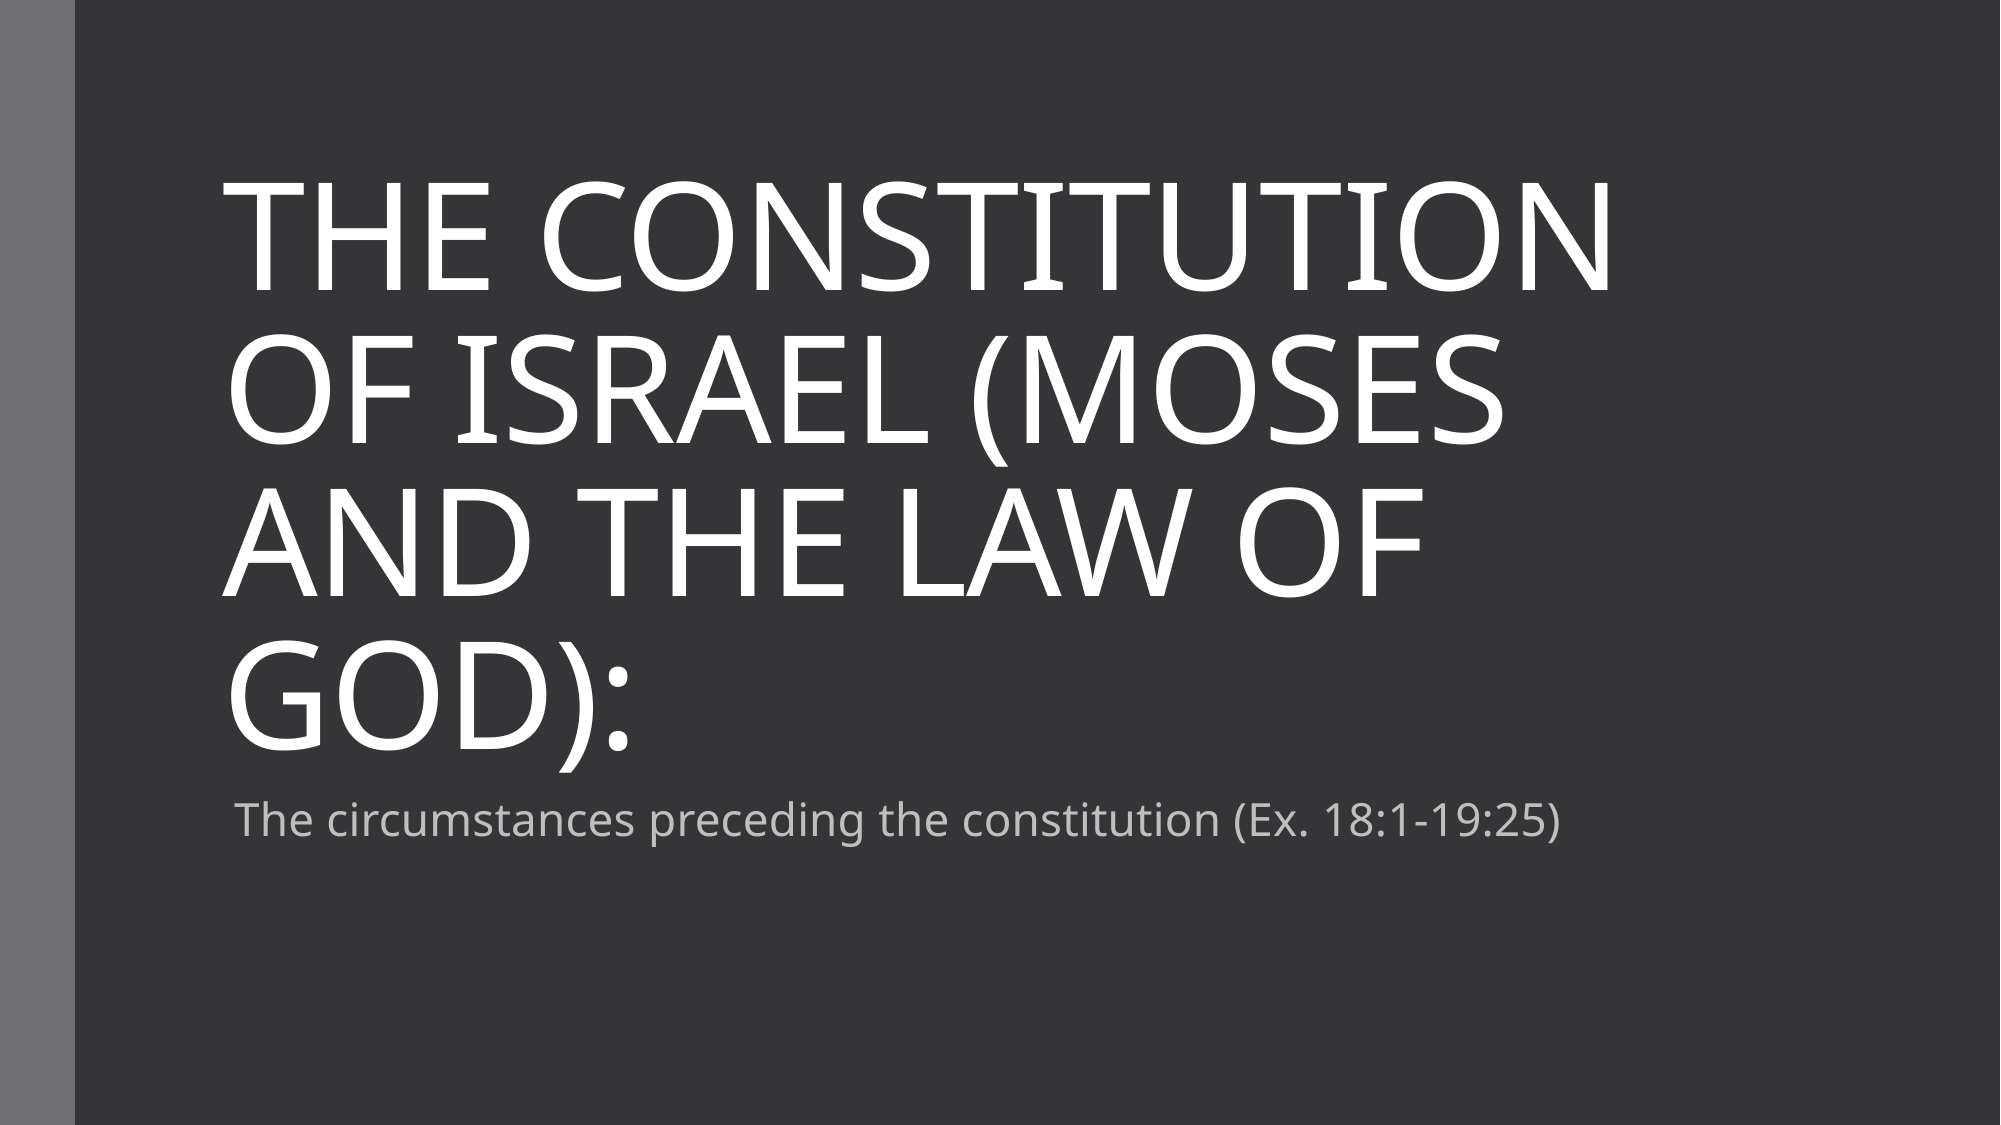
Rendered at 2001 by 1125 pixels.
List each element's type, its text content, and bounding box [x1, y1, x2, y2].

title THE CONSTITUTION OF ISRAEL (MOSES AND THE LAW OF GOD): [206, 124, 1752, 787]
subtitle The circumstances preceding the constitution (Ex. 18:1-19:25) [206, 787, 1752, 1066]
